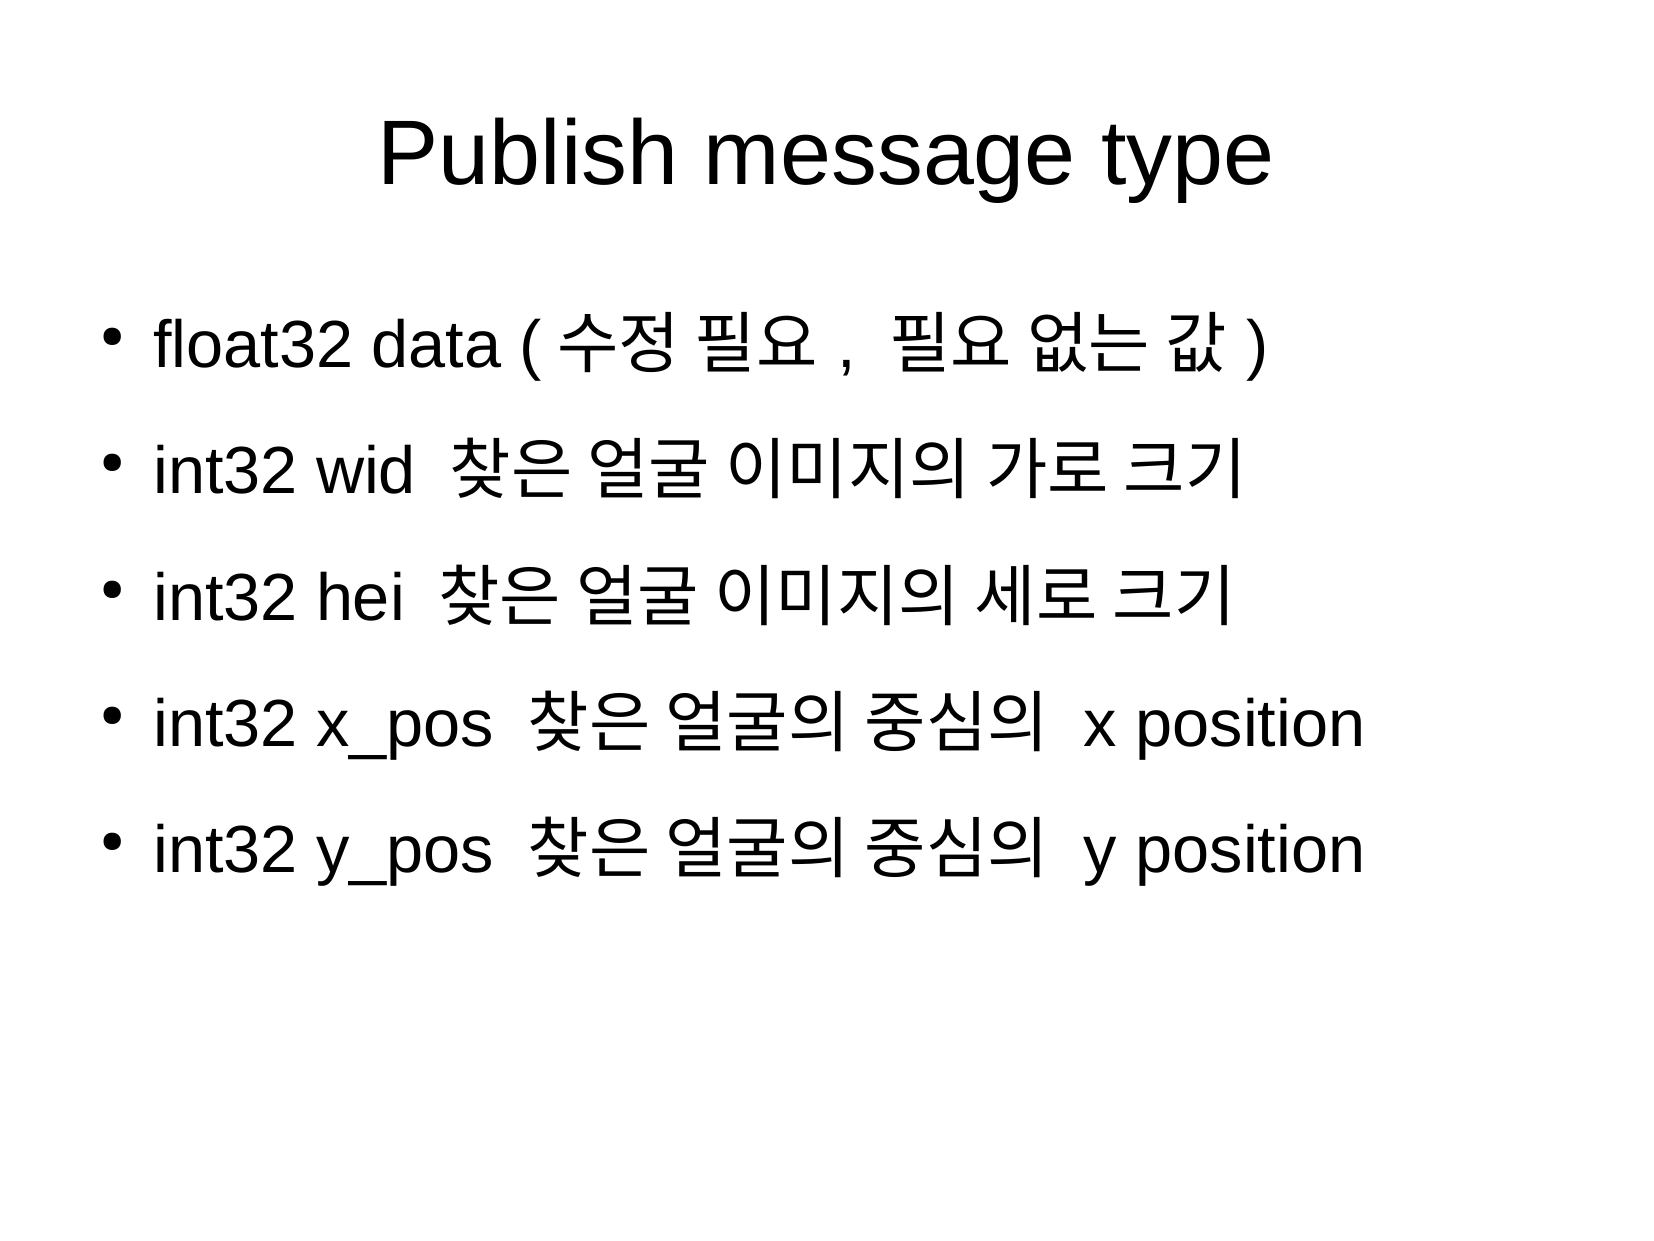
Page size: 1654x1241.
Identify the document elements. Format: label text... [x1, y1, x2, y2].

list float32 data (수정 필요, 필요 없는 값) int32 wid 찾은 얼굴 이미지의 가로 크기 int32 hei 찾은 얼굴 이미지의 세로 크기 int32 x_pos 찾은 얼굴의 중심의 x position int32 y_pos 찾은 얼굴의 중심의 y position [82, 290, 1571, 1010]
title Publish message type [82, 49, 1571, 257]
